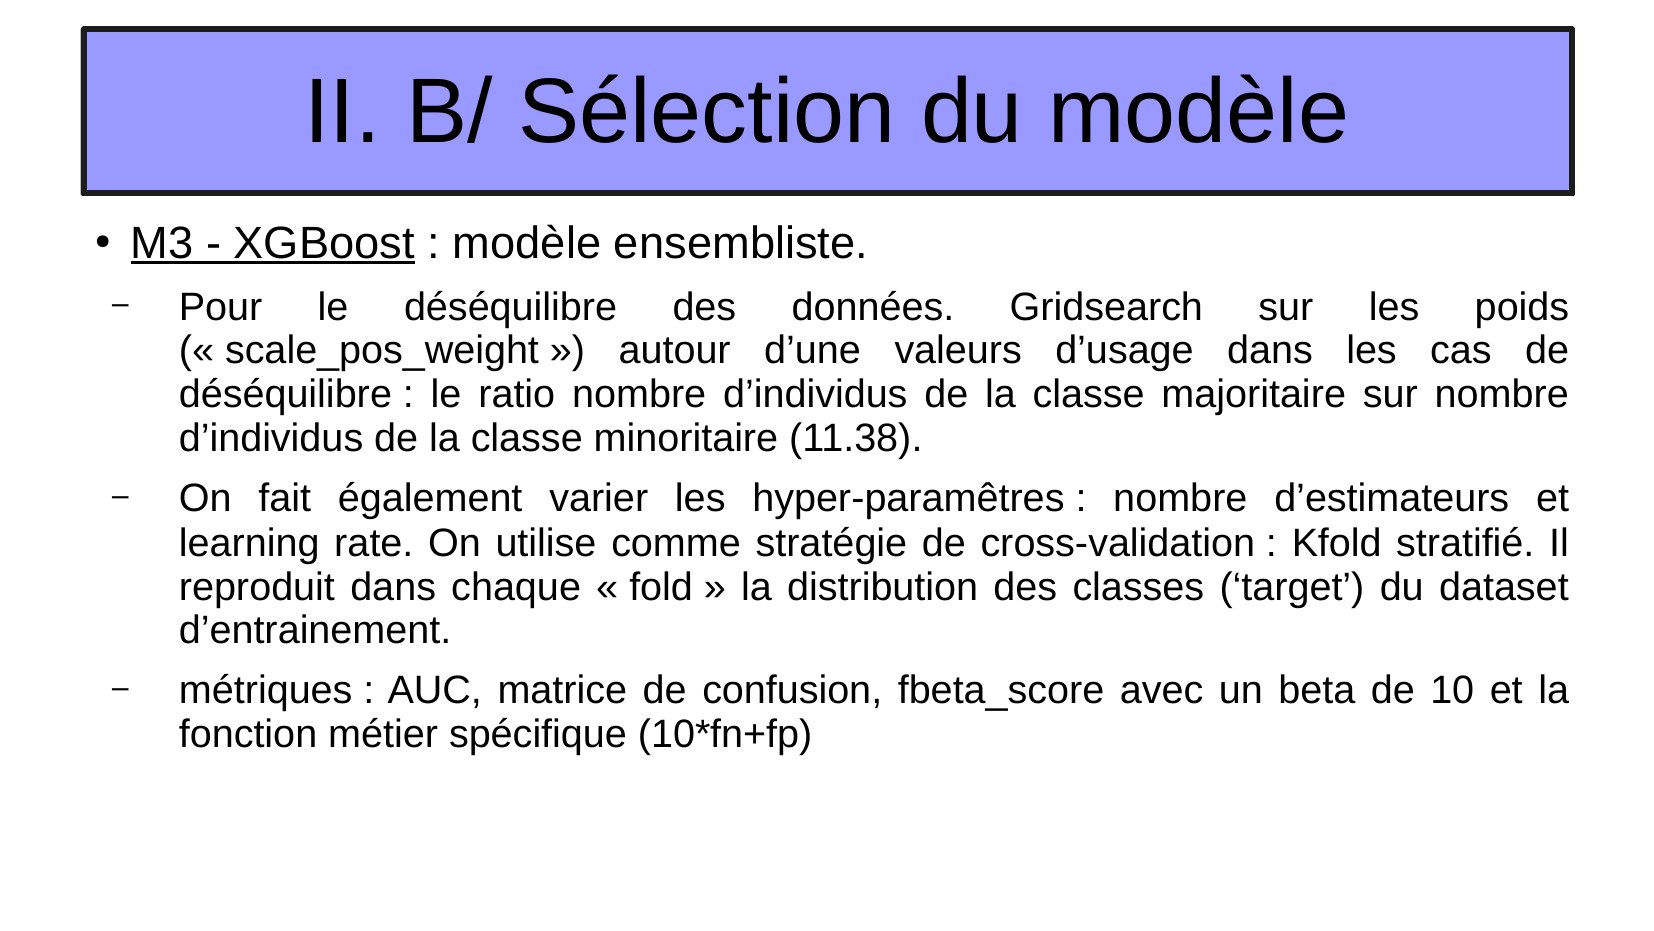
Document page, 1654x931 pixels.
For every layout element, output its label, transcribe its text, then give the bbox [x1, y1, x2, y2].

list M3 - XGBoost : modèle ensembliste. Pour le déséquilibre des données. Gridsearch sur les poids (« scale_pos_weight ») autour d’une valeurs d’usage dans les cas de déséquilibre : le ratio nombre d’individus de la classe majoritaire sur nombre d’individus de la classe minoritaire (11.38). On fait également varier les hyper-paramêtres : nombre d’estimateurs et learning rate. On utilise comme stratégie de cross-validation : Kfold stratifié. Il reproduit dans chaque « fold » la distribution des classes (‘target’) du dataset d’entrainement. métriques : AUC, matrice de confusion, fbeta_score avec un beta de 10 et la fonction métier spécifique (10*fn+fp) [82, 217, 1571, 758]
title II. B/ Sélection du modèle [83, 29, 1572, 193]
